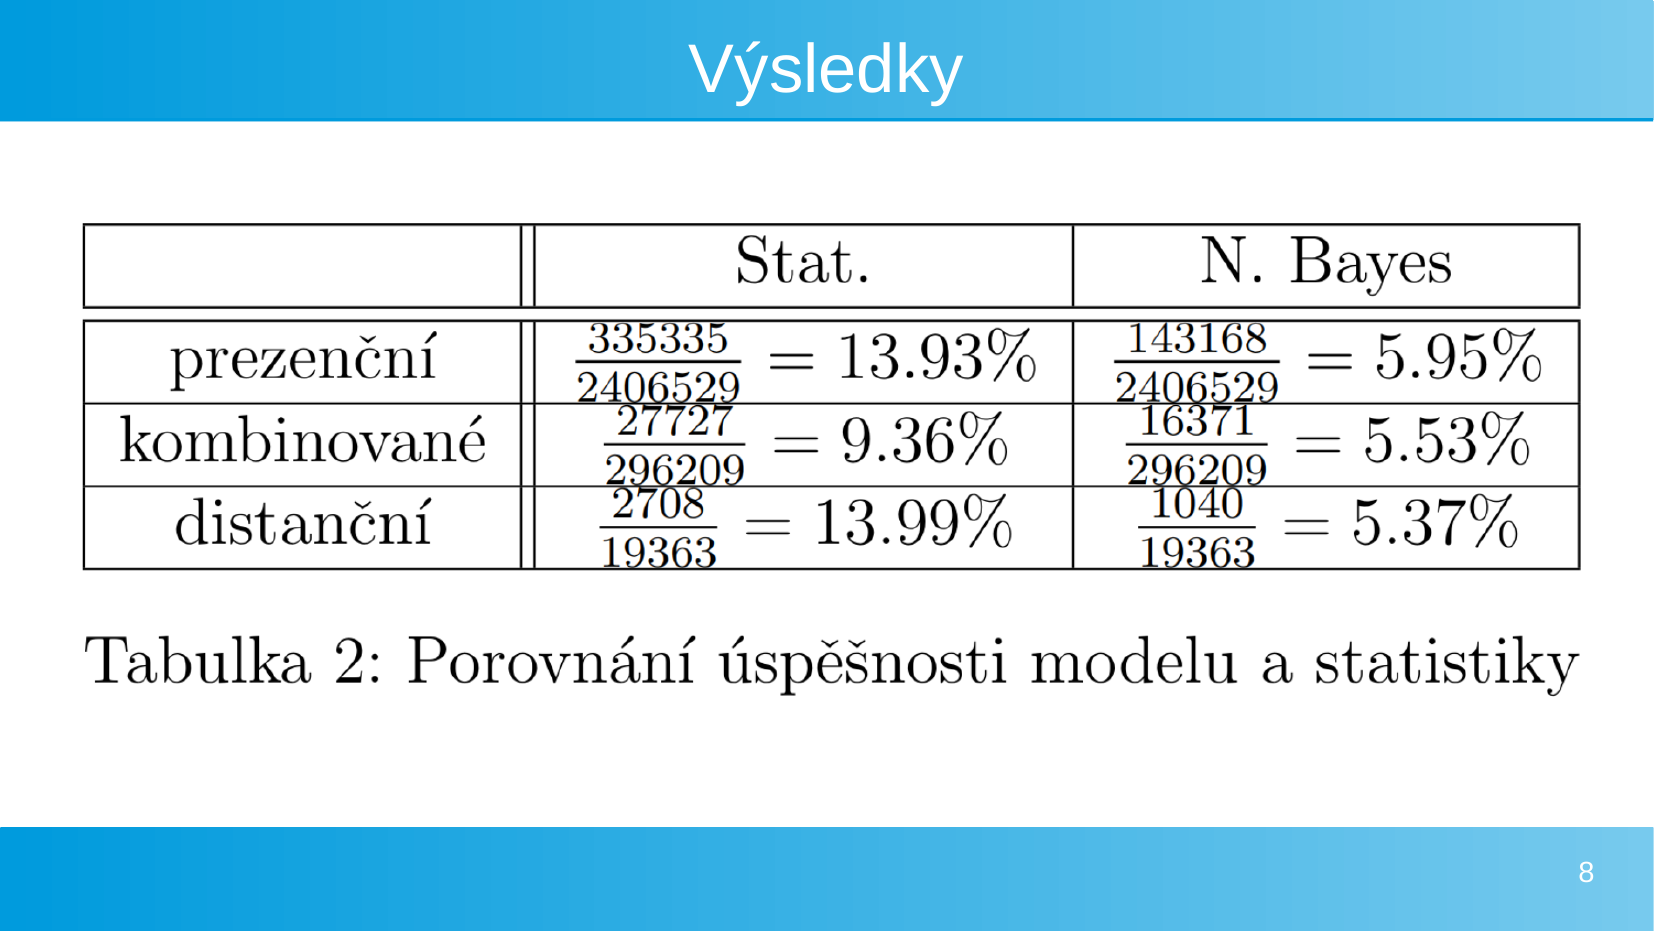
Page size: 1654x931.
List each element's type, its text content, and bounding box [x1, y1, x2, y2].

title Výsledky [59, 29, 1595, 108]
picture [1, 174, 1654, 758]
